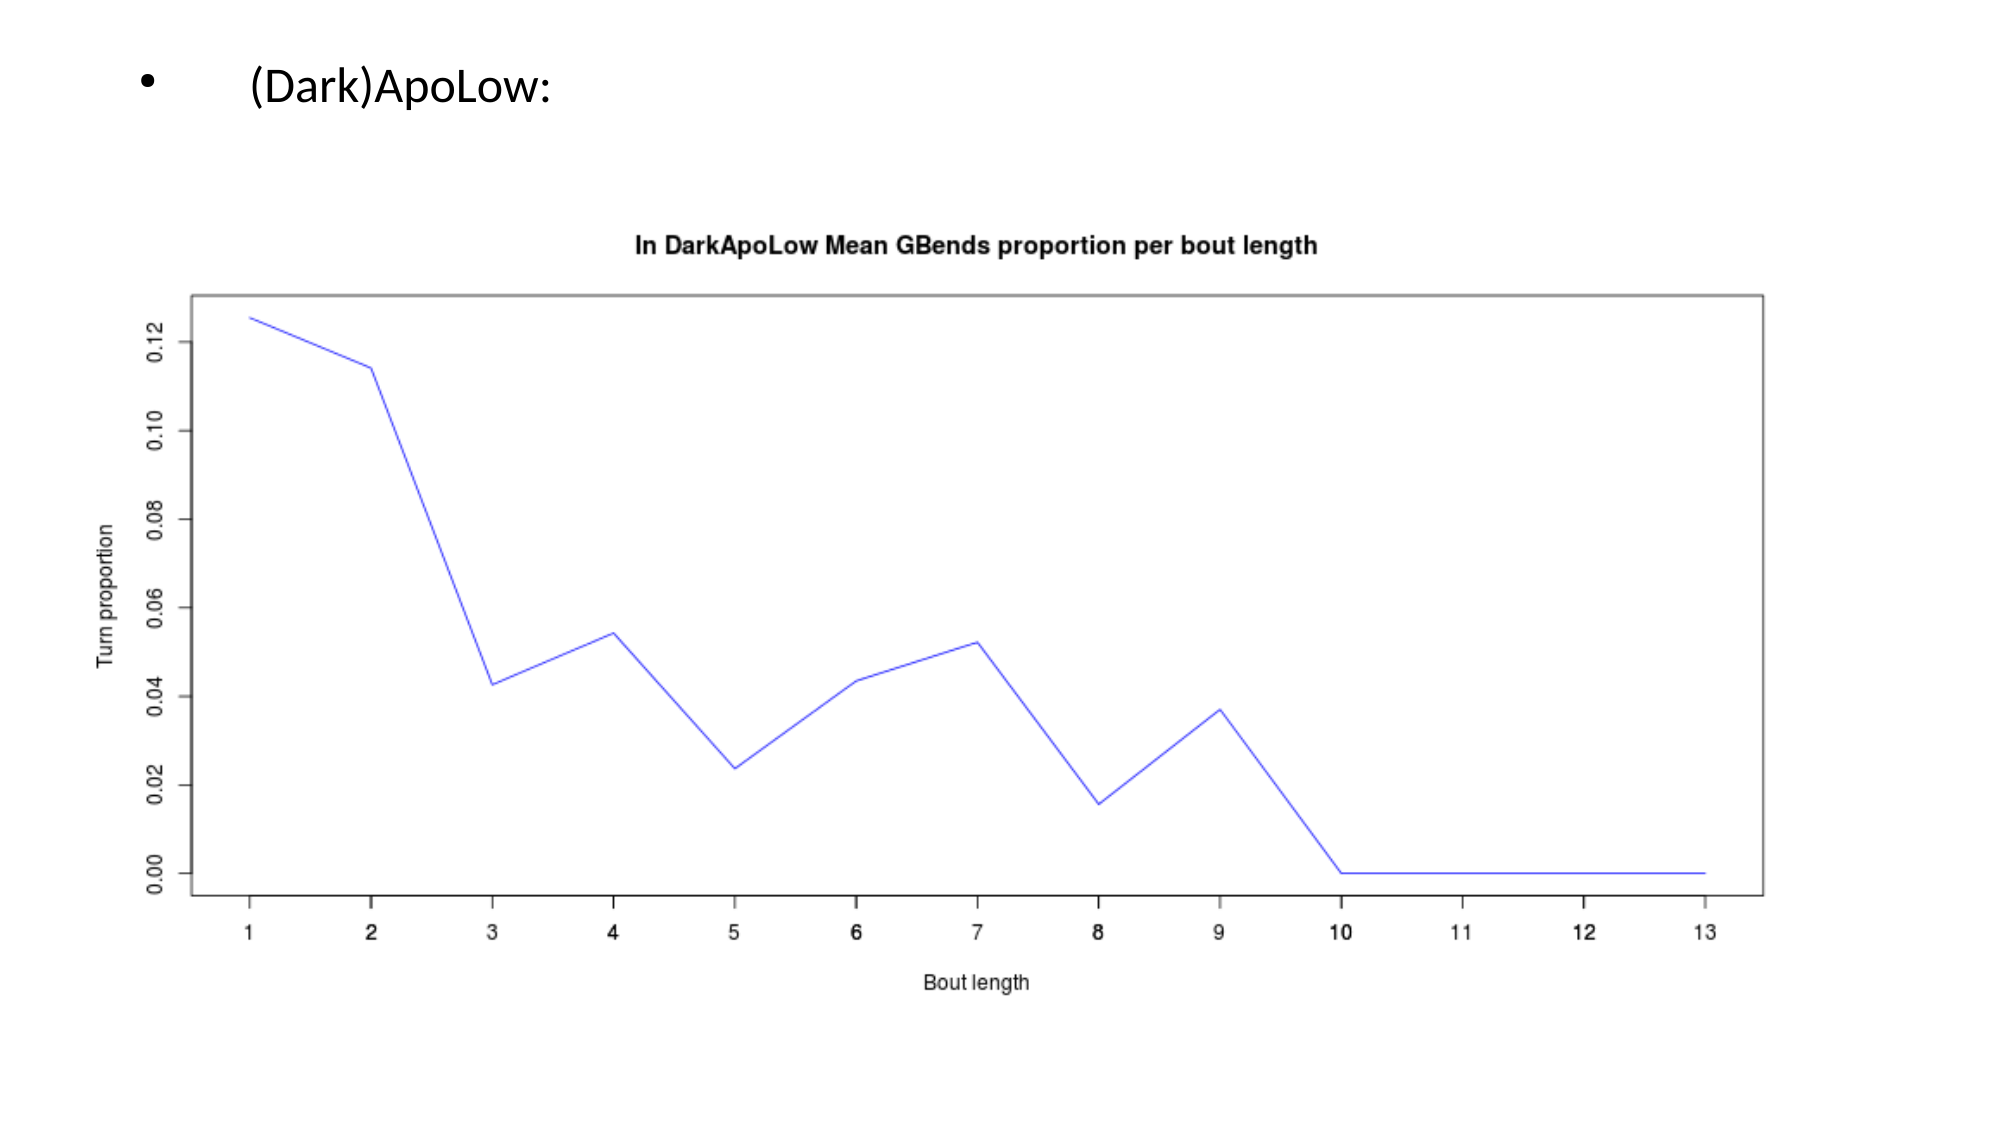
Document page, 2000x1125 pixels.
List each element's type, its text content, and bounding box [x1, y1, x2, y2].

picture [90, 194, 1816, 1023]
text_box (Dark)ApoLow: [0, 0, 2000, 946]
